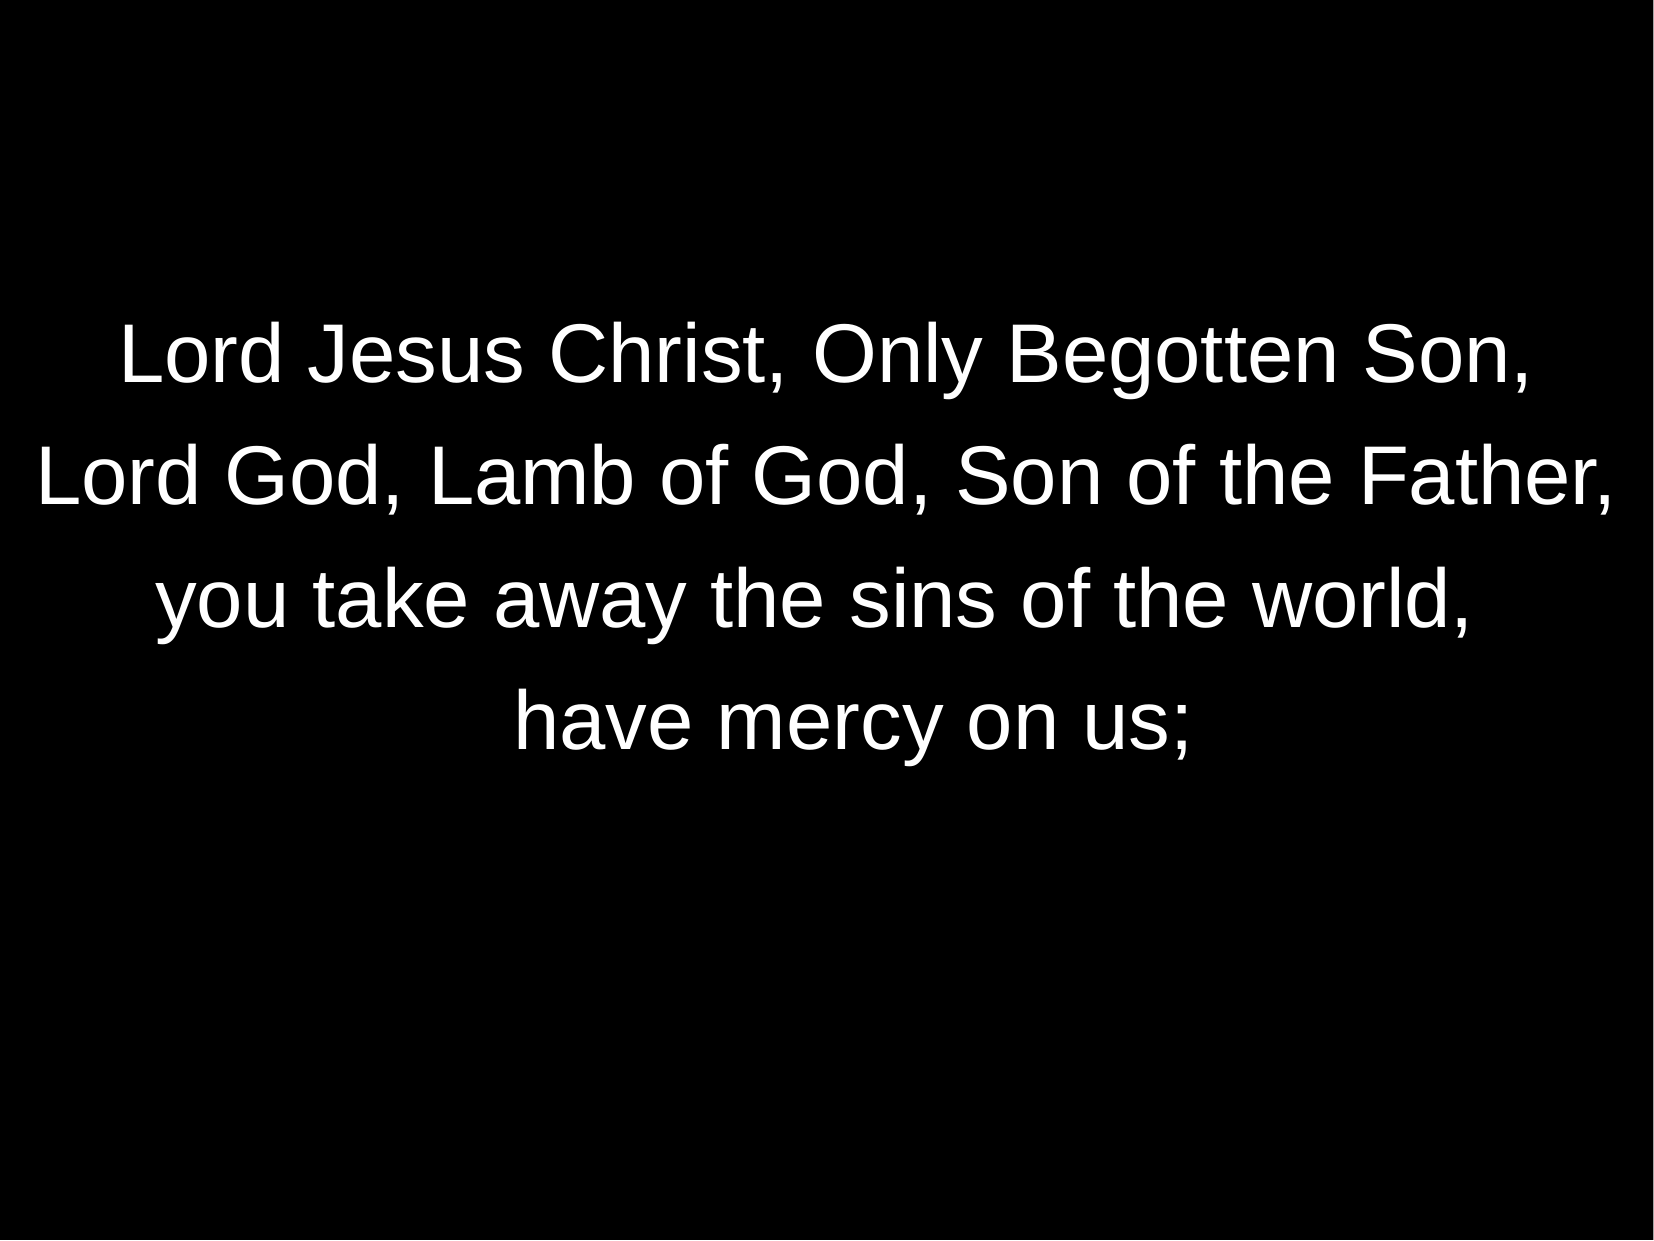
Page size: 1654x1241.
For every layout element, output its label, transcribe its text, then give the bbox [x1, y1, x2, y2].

list Lord Jesus Christ, Only Begotten Son, Lord God, Lamb of God, Son of the Father, you take away the sins of the world, have mercy on us; [0, 307, 1654, 1229]
